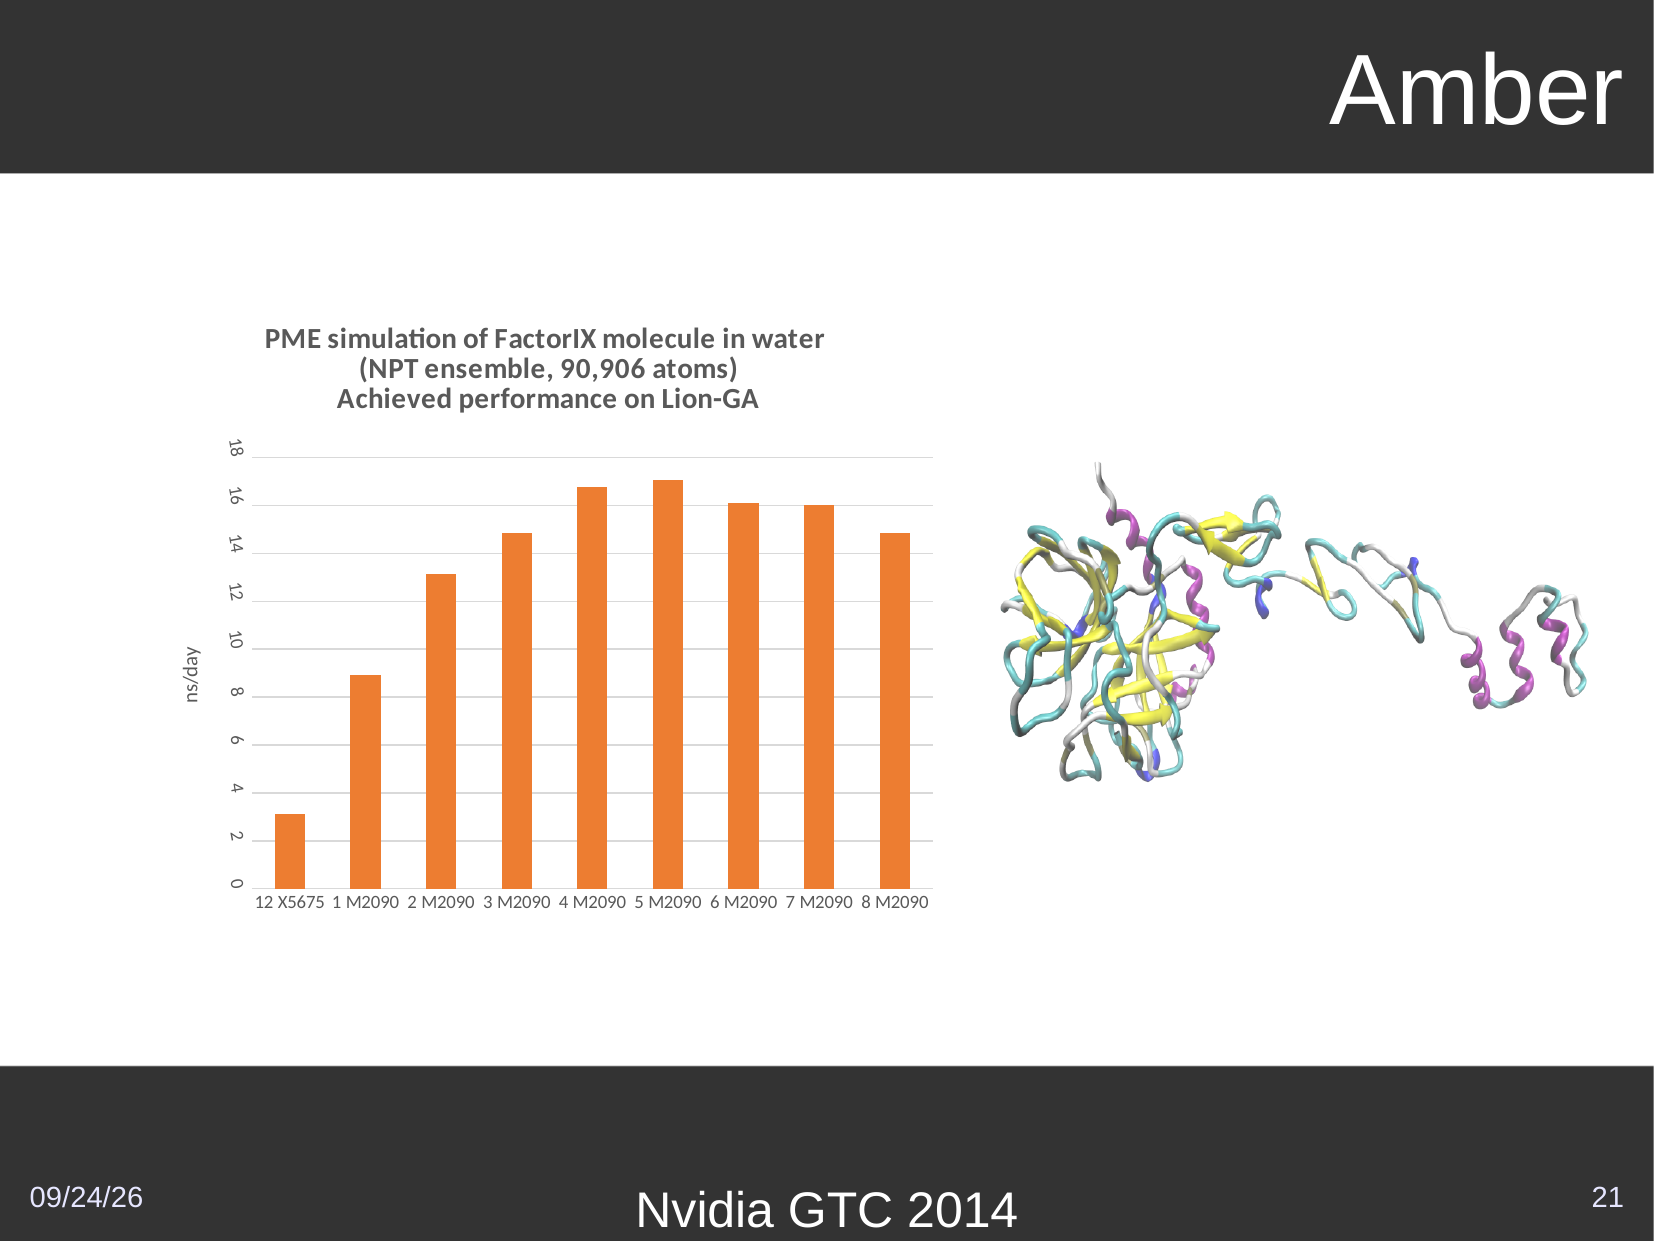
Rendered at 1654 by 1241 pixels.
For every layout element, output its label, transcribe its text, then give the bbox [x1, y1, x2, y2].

chart [148, 297, 949, 926]
picture [0, 0, 1654, 1241]
subtitle Nvidia GTC 2014 [29, 1182, 1625, 1239]
title Amber [135, 31, 1624, 148]
